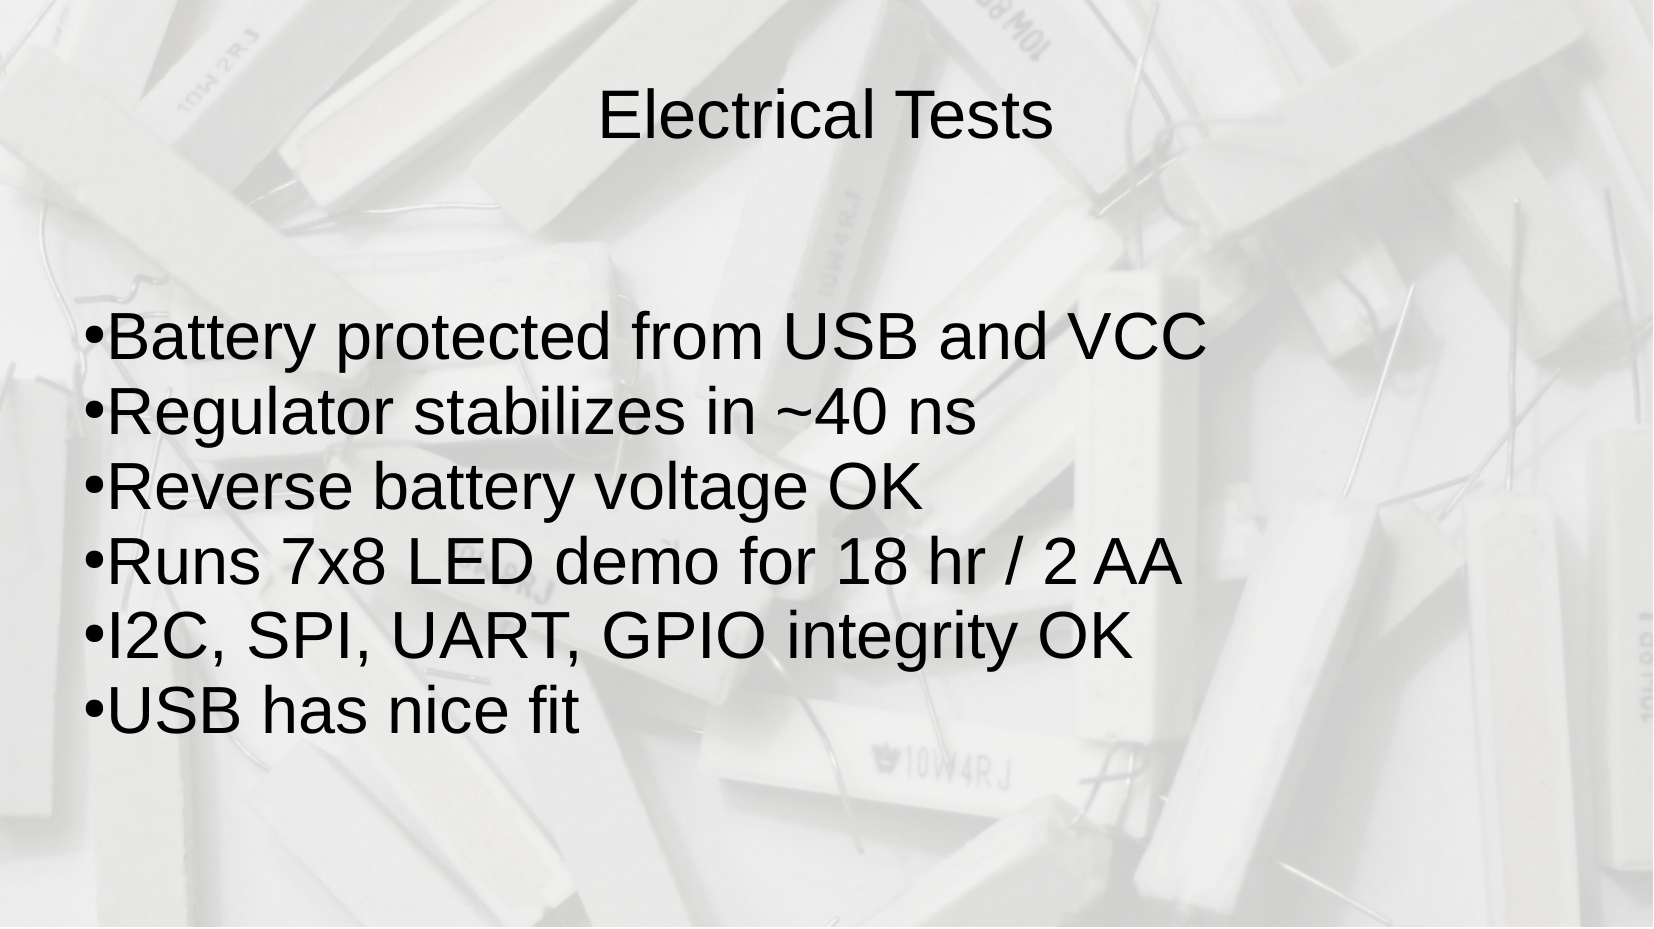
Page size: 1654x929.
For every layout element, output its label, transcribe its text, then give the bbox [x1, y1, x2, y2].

picture [0, 0, 1653, 927]
subtitle Battery protected from USB and VCC Regulator stabilizes in ~40 ns Reverse battery voltage OK Runs 7x8 LED demo for 18 hr / 2 AA I2C, SPI, UART, GPIO integrity OK USB has nice fit [82, 217, 1571, 831]
title Electrical Tests [82, 36, 1571, 192]
